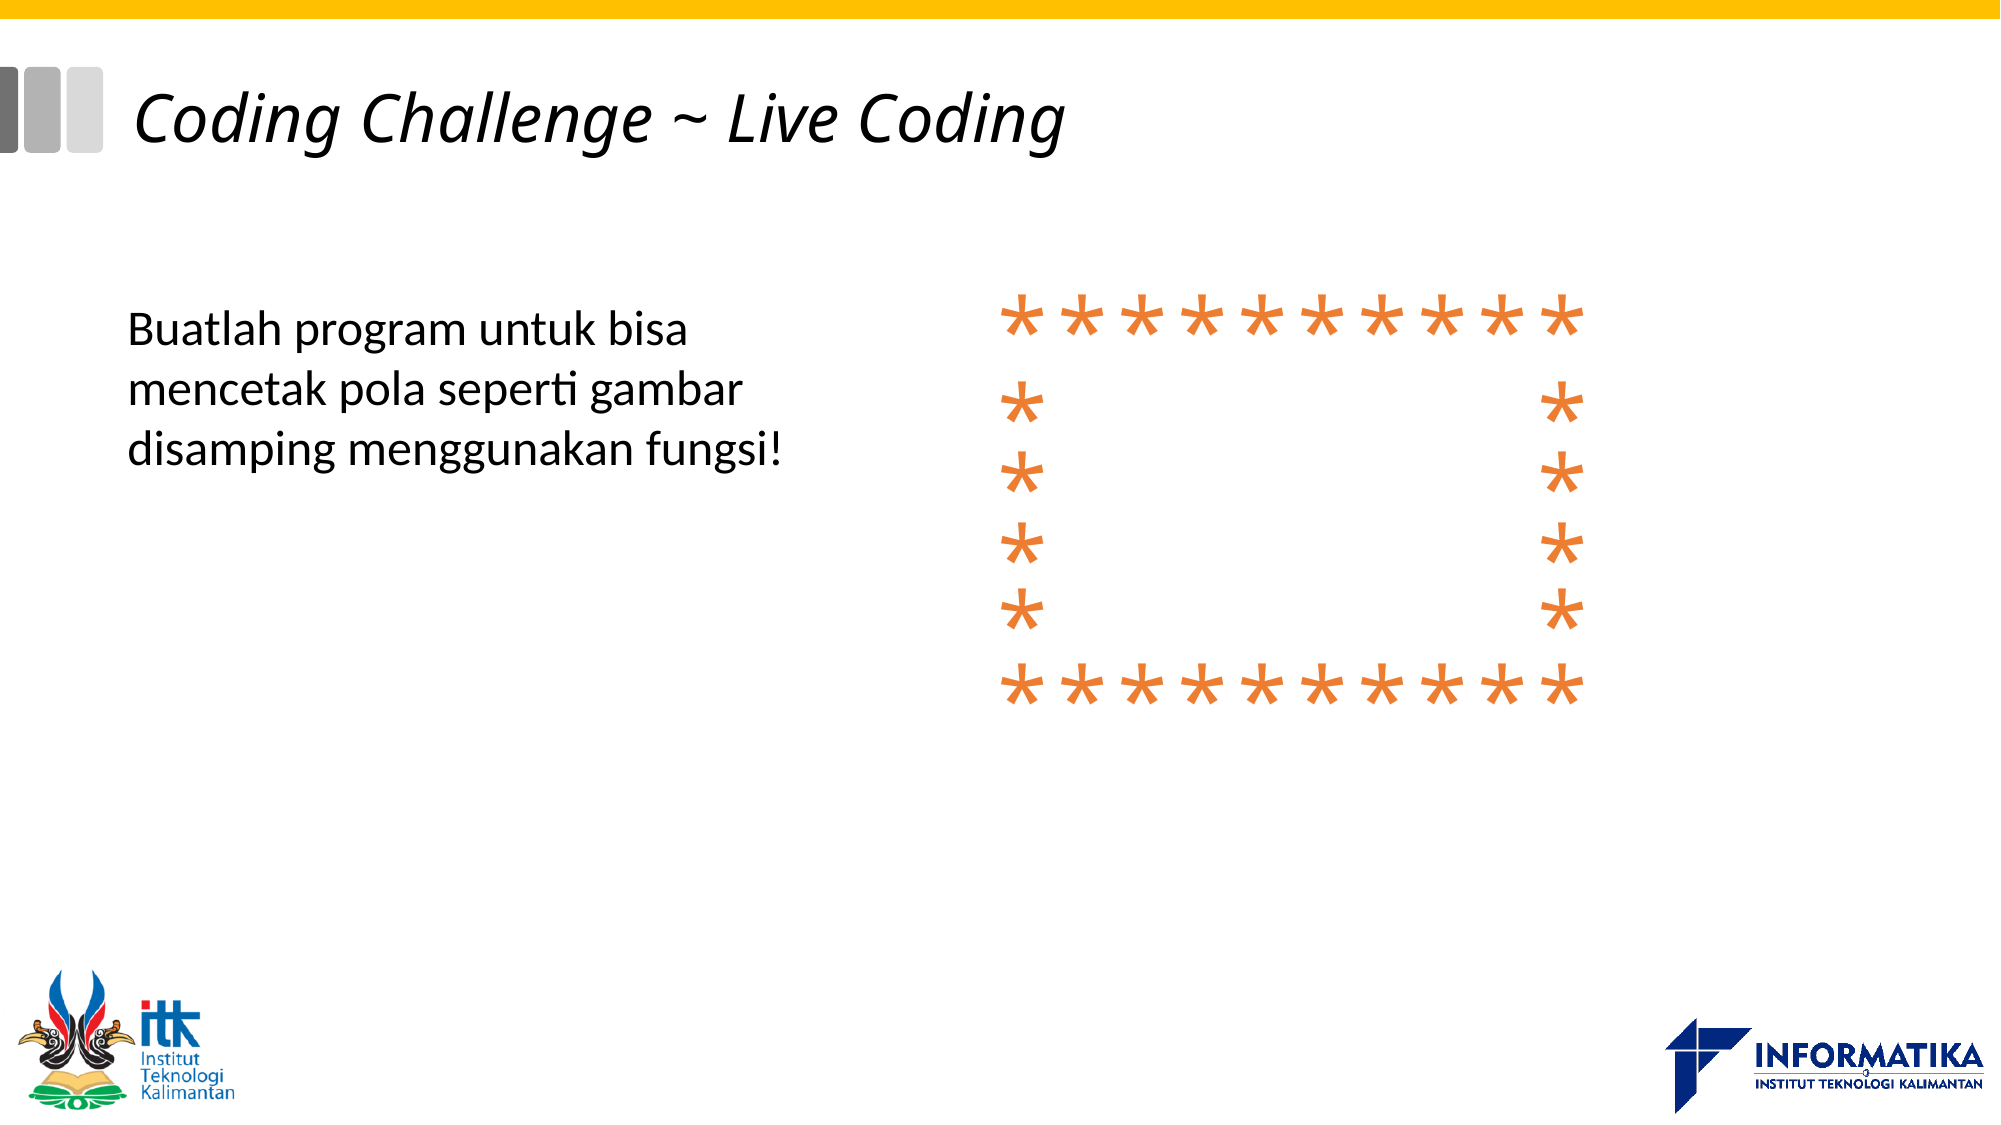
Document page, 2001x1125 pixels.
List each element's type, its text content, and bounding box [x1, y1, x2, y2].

text_box * * [977, 348, 1751, 419]
text_box * * [1016, 408, 1028, 419]
picture [1664, 1017, 1984, 1114]
text_box * * [977, 556, 1751, 631]
text_box * * [977, 490, 1751, 556]
text_box * * [977, 419, 1751, 490]
title Coding Challenge ~ Live Coding [112, 64, 1838, 192]
text_box [0, 0, 2000, 19]
text_box * * [1016, 478, 1028, 490]
text_box Buatlah program untuk bisa mencetak pola seperti gambar disamping menggunakan fungsi! [112, 288, 881, 483]
picture [0, 935, 253, 1125]
text_box ********** [977, 261, 1751, 348]
text_box ********** [977, 631, 1751, 767]
text_box * * [1556, 408, 1568, 419]
text_box * * [1556, 478, 1568, 490]
